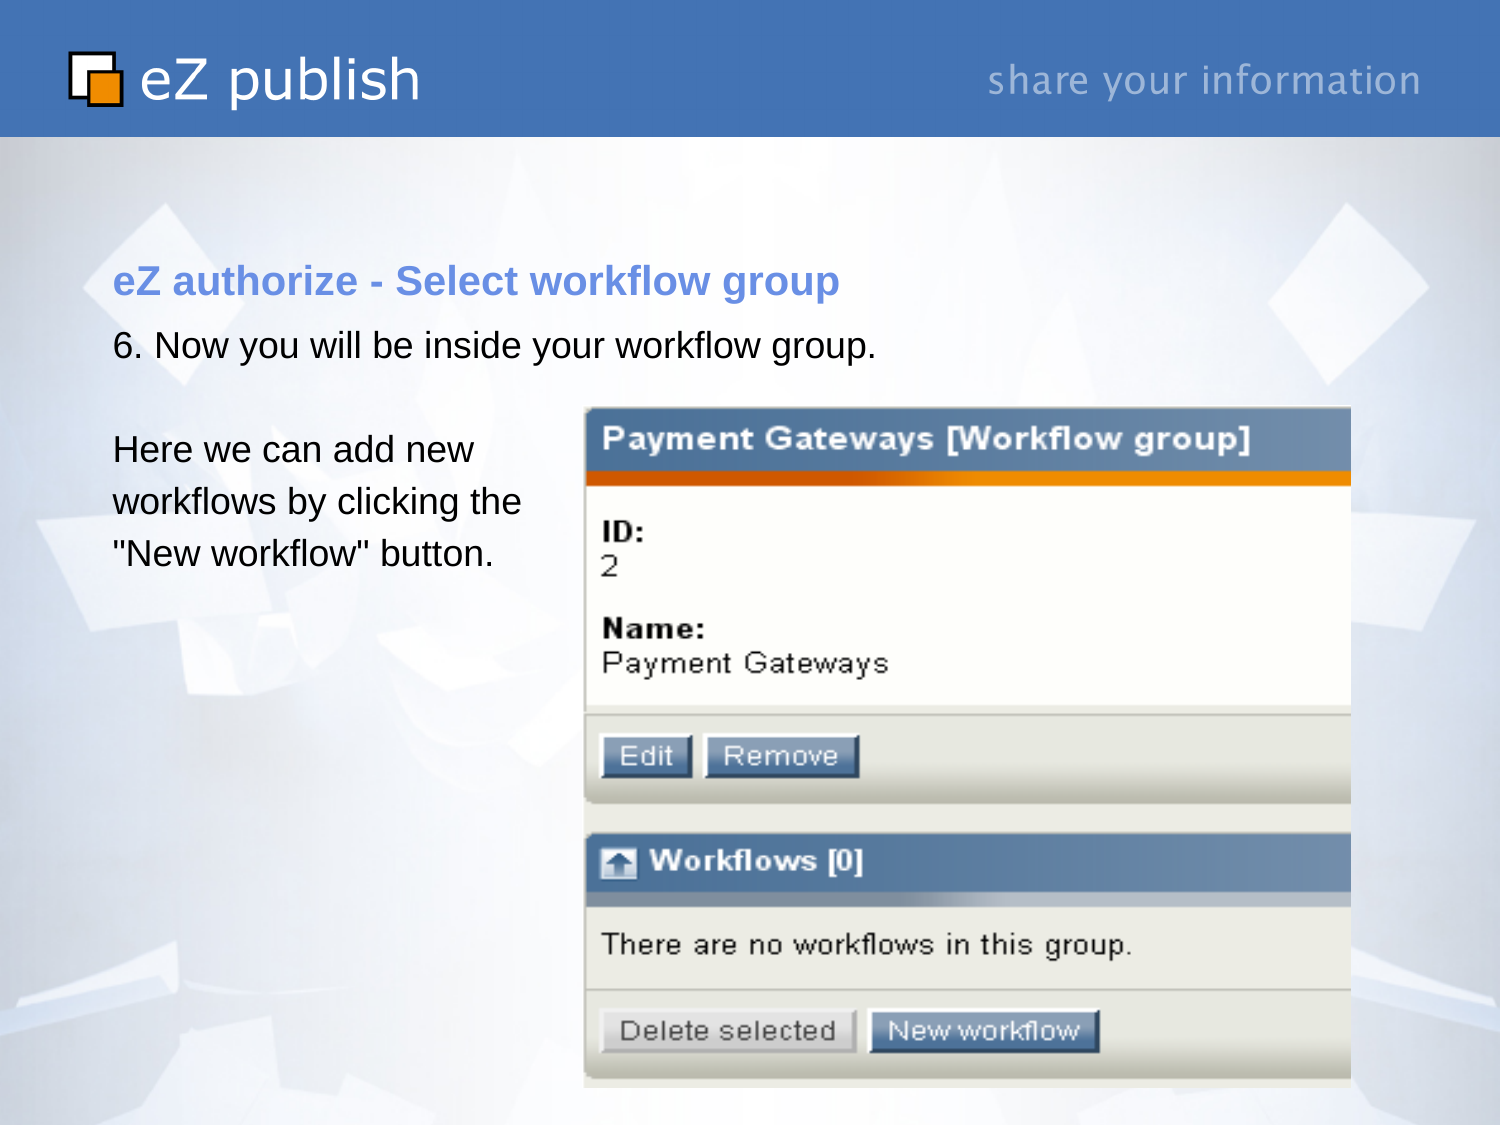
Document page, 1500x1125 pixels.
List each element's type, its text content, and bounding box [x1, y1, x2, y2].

list 6. Now you will be inside your workflow group. Here we can add new workflows by clicking the "New workflow" button. [112, 324, 1388, 1000]
title eZ authorize - Select workflow group [112, 237, 1500, 325]
picture [0, 0, 1500, 1125]
